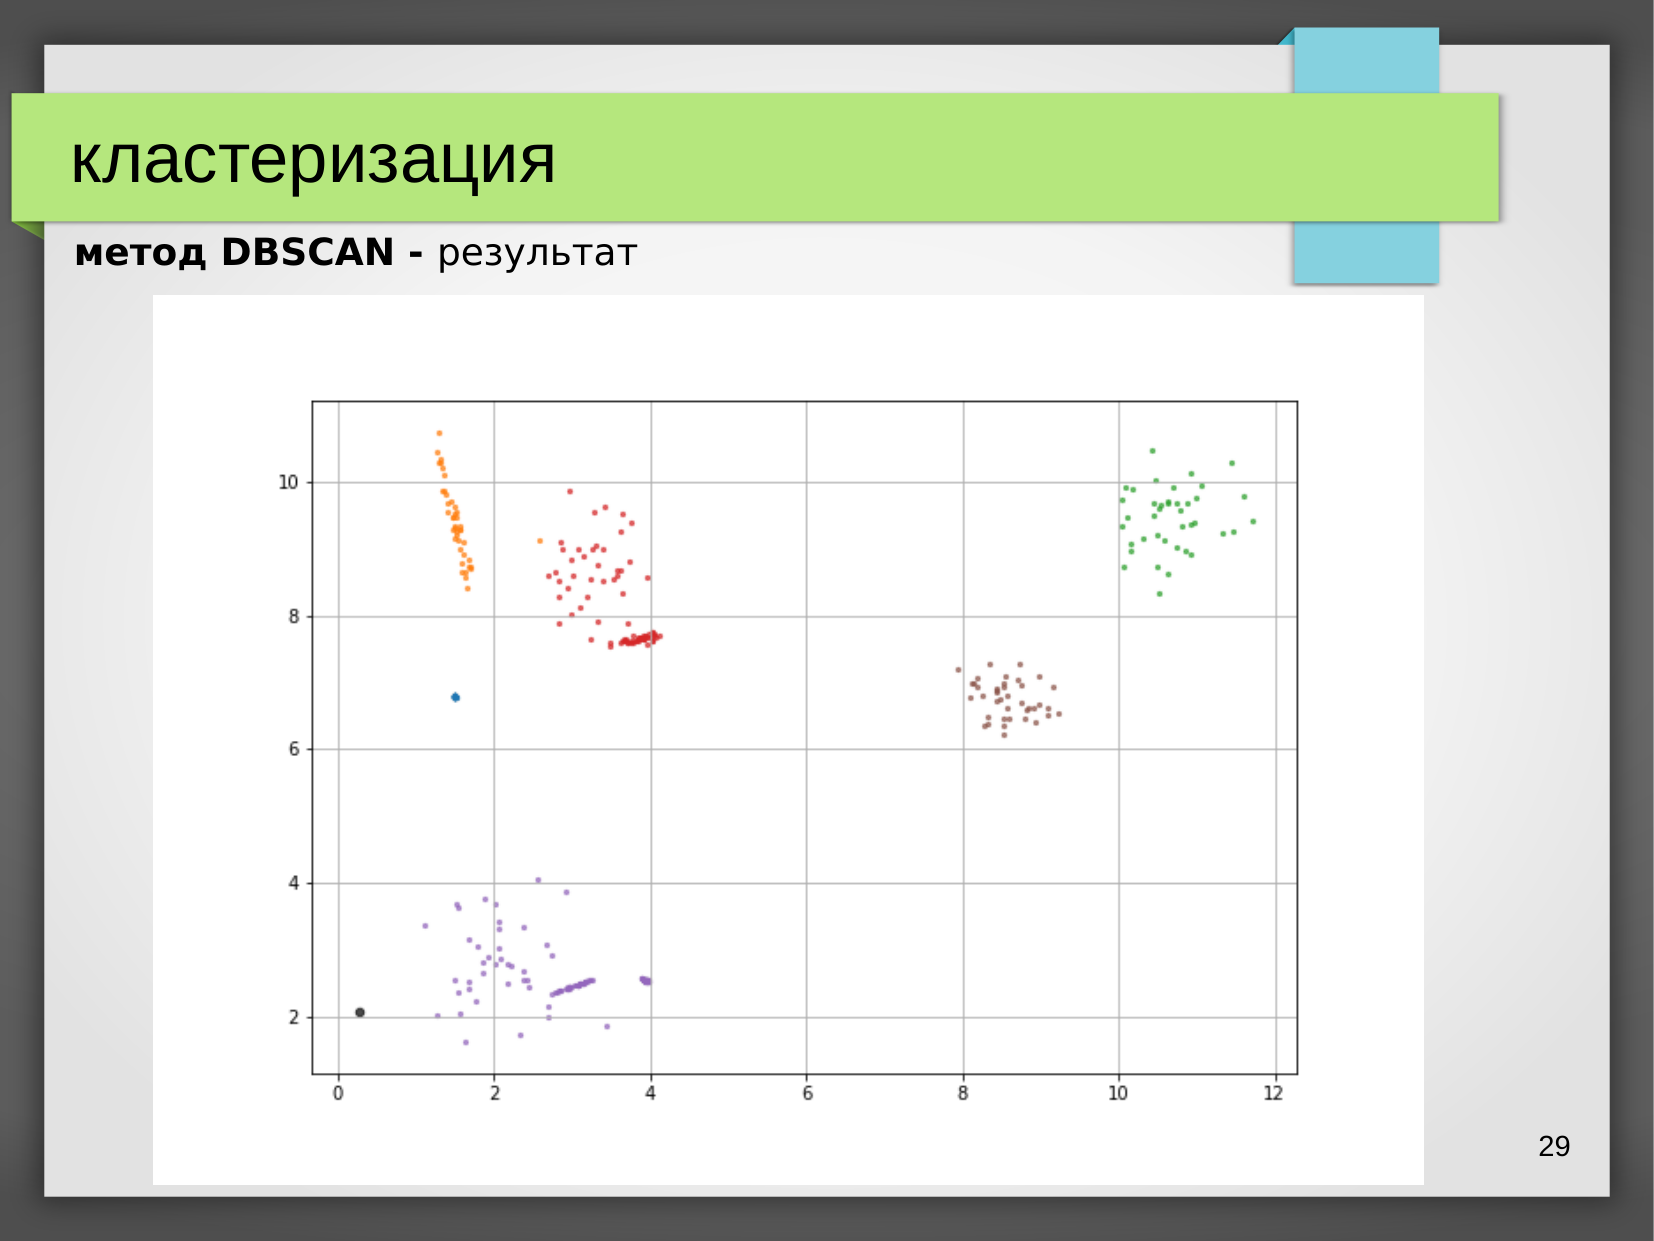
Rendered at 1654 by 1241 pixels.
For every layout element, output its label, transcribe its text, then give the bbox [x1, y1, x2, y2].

text_box метод DBSCAN - результат [59, 223, 1182, 283]
title кластеризация [70, 118, 1205, 199]
picture [0, 0, 1654, 1241]
